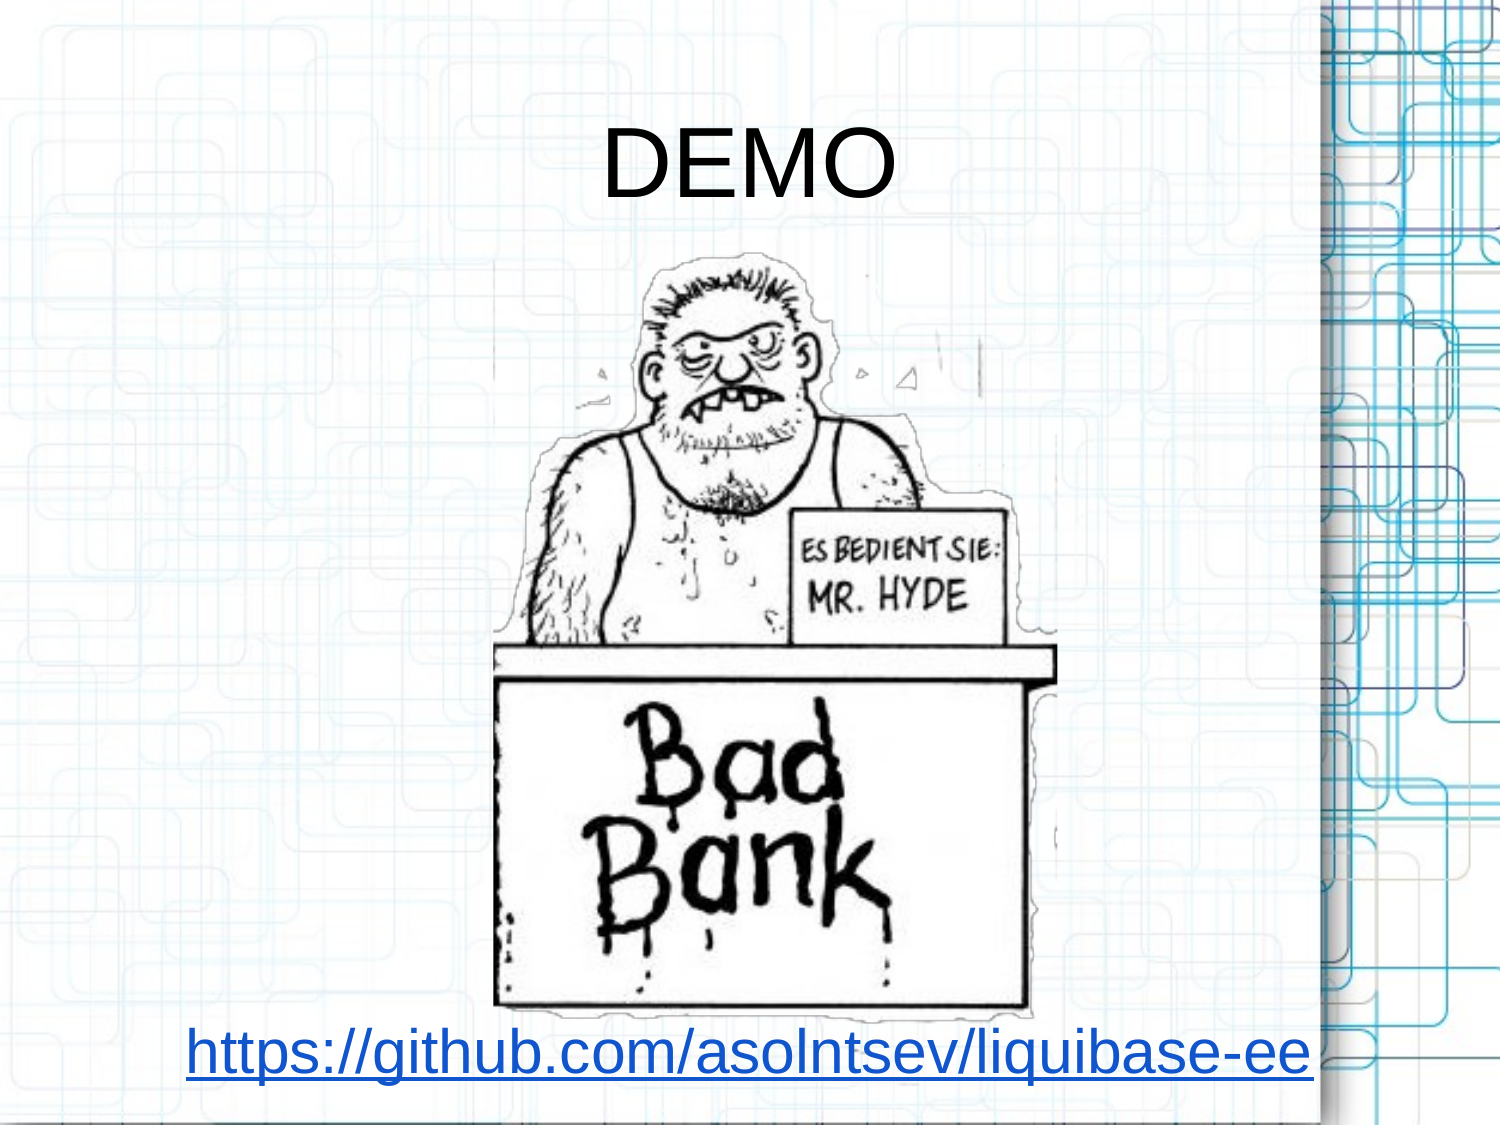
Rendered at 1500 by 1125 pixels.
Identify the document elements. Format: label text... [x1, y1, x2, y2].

title DEMO [75, 45, 1425, 233]
text_box https://github.com/asolntsev/liquibase-ee [0, 964, 1500, 1125]
text_box [493, 233, 1058, 964]
picture [0, 0, 1500, 964]
